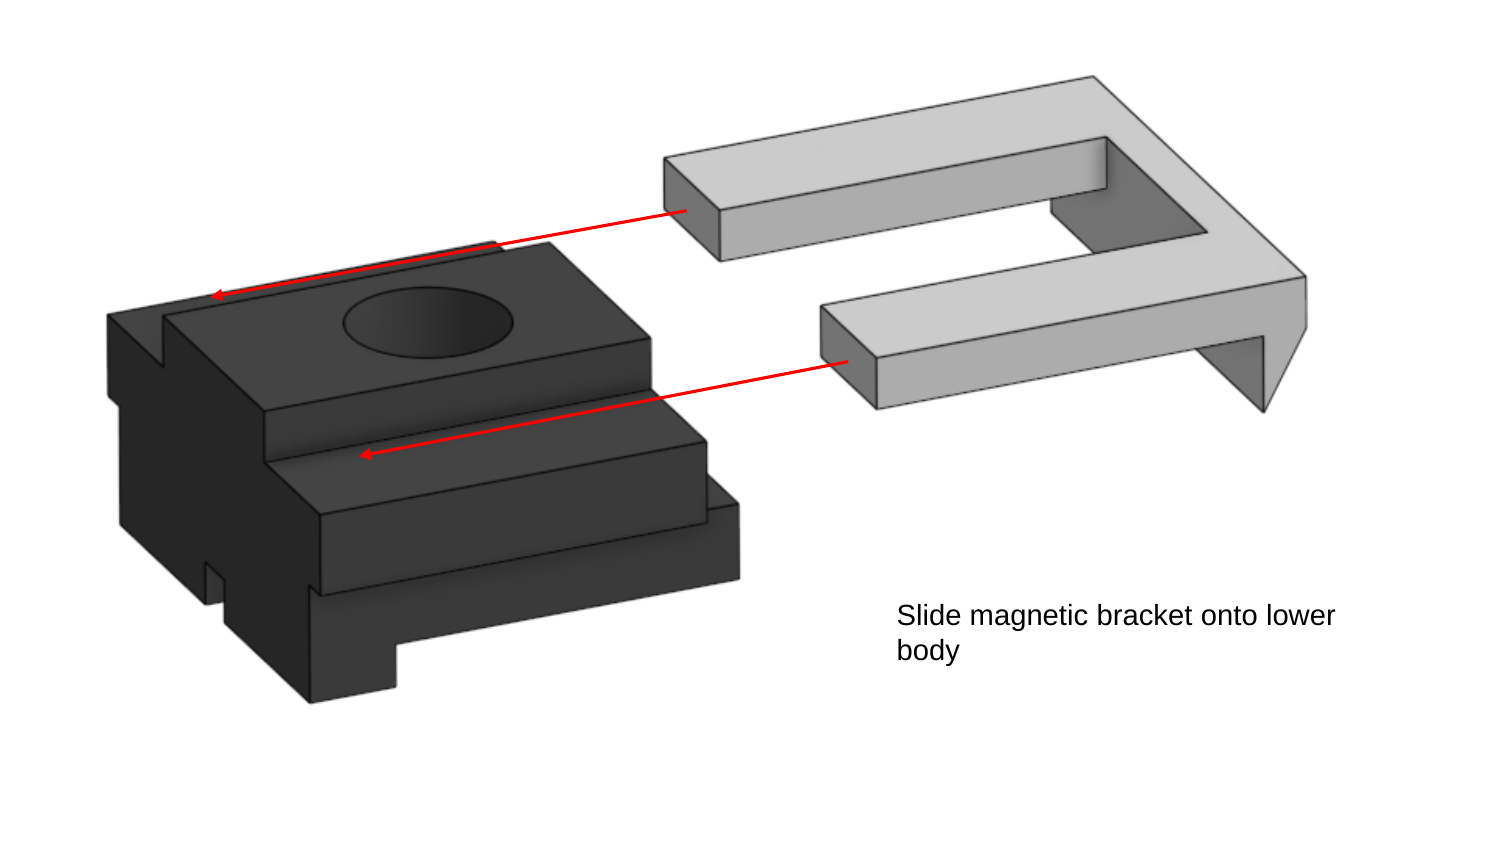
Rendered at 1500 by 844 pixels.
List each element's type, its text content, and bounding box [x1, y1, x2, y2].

picture [24, 24, 1402, 757]
text_box Slide magnetic bracket onto lower body [881, 581, 1371, 682]
